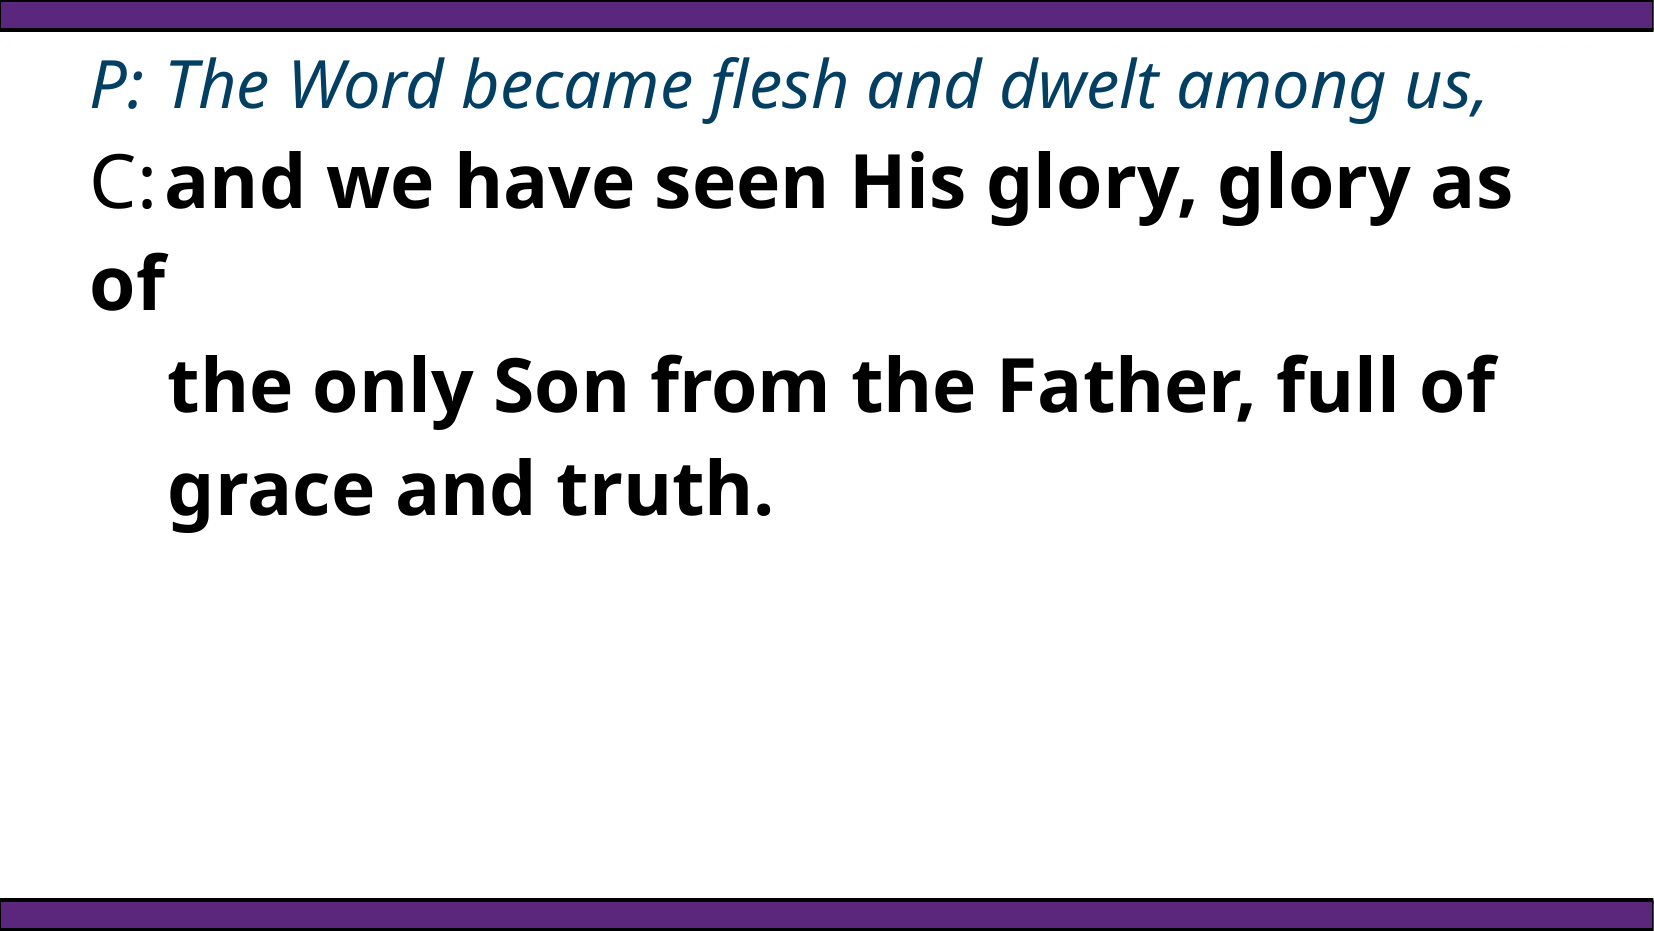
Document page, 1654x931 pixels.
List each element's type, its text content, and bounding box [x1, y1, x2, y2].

text_box [0, 0, 1654, 31]
text_box P: The Word became flesh and dwelt among us, C: and we have seen His glory, glory as of the only Son from the Father, full of grace and truth. [75, 30, 1576, 433]
text_box [0, 900, 1654, 931]
picture [0, 31, 1654, 900]
